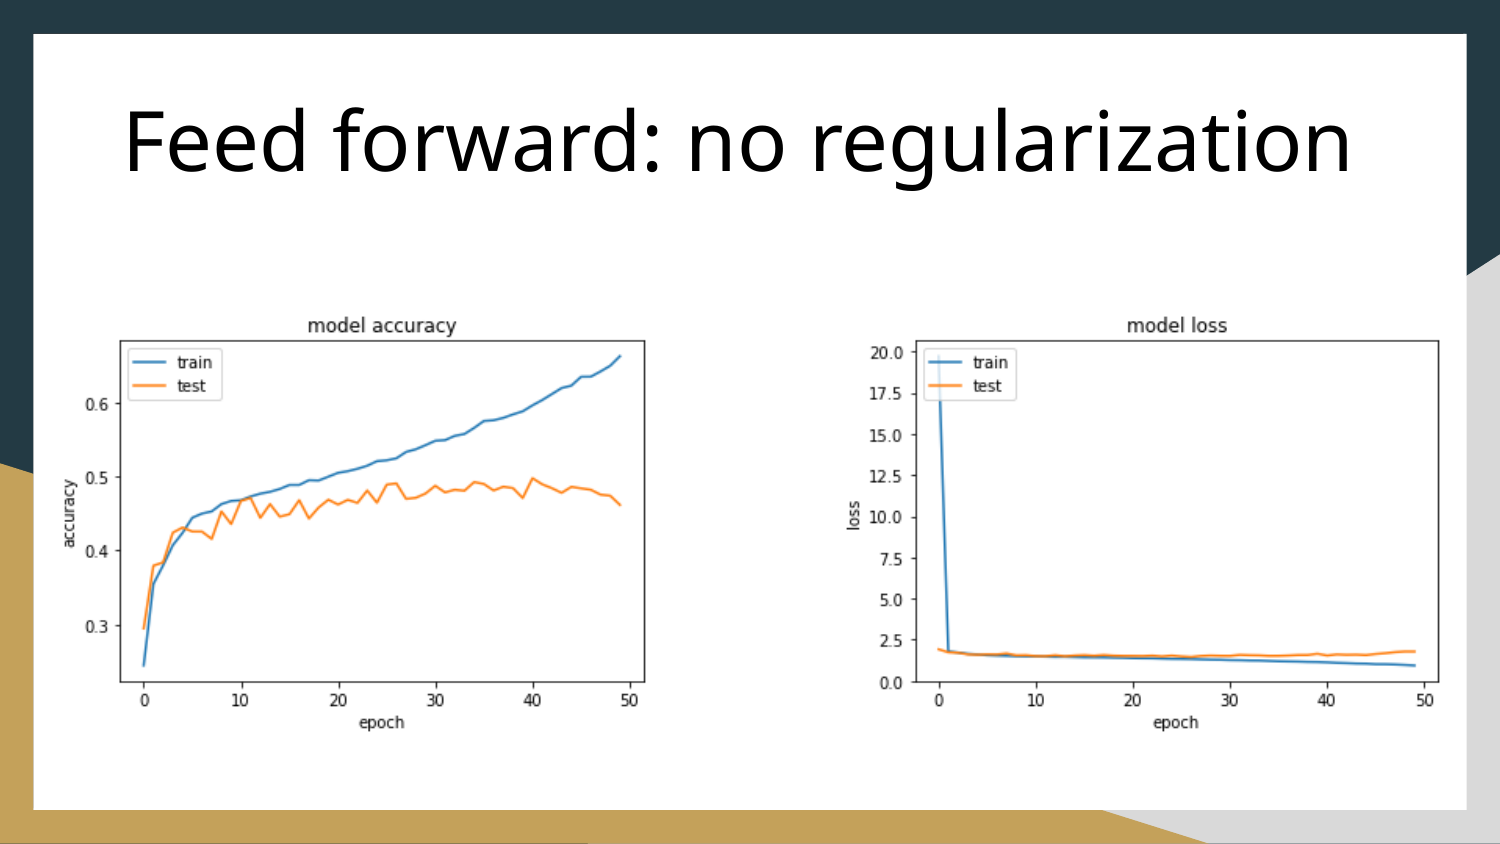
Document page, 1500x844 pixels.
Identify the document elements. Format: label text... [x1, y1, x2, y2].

picture [836, 306, 1449, 741]
title Feed forward: no regularization [51, 73, 1449, 215]
picture [51, 306, 655, 741]
